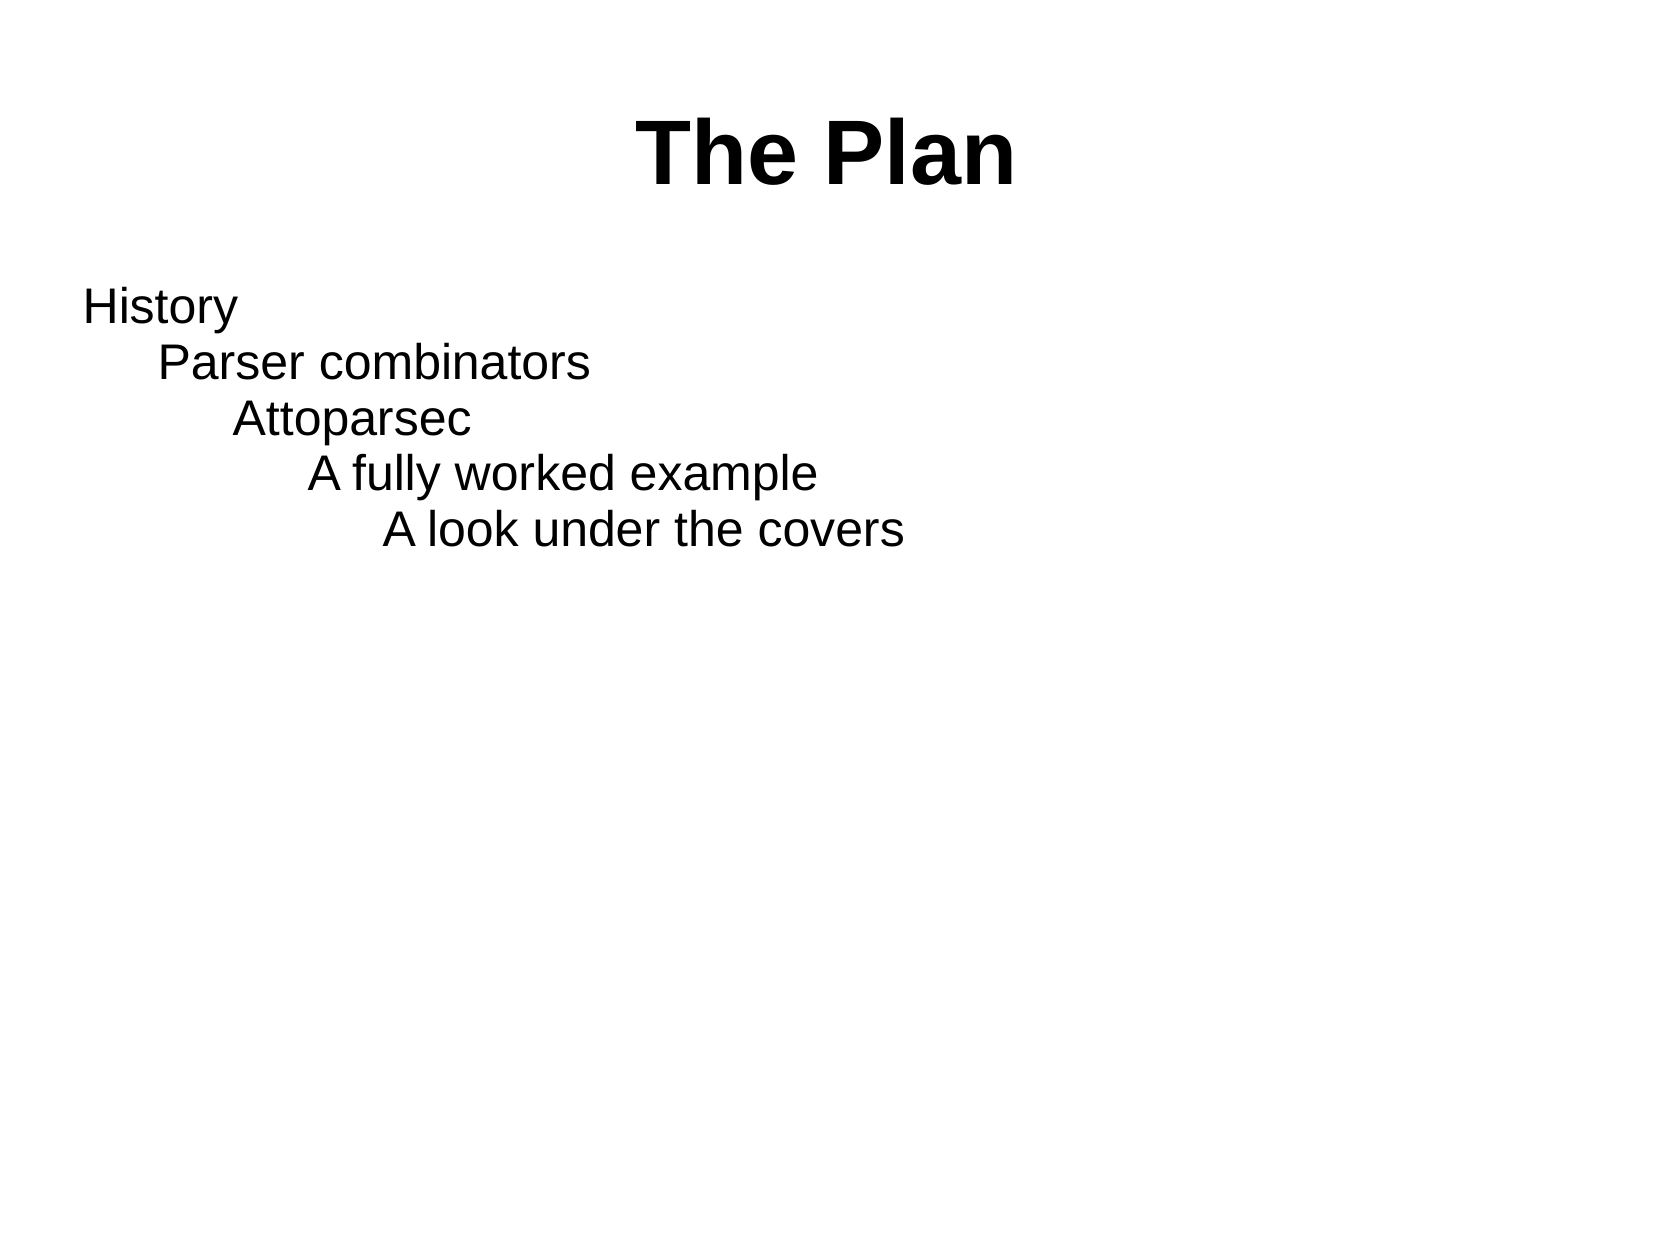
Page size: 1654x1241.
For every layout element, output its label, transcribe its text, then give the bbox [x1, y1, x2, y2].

title The Plan [82, 49, 1571, 257]
subtitle History Parser combinators Attoparsec A fully worked example A look under the covers [82, 278, 1538, 998]
